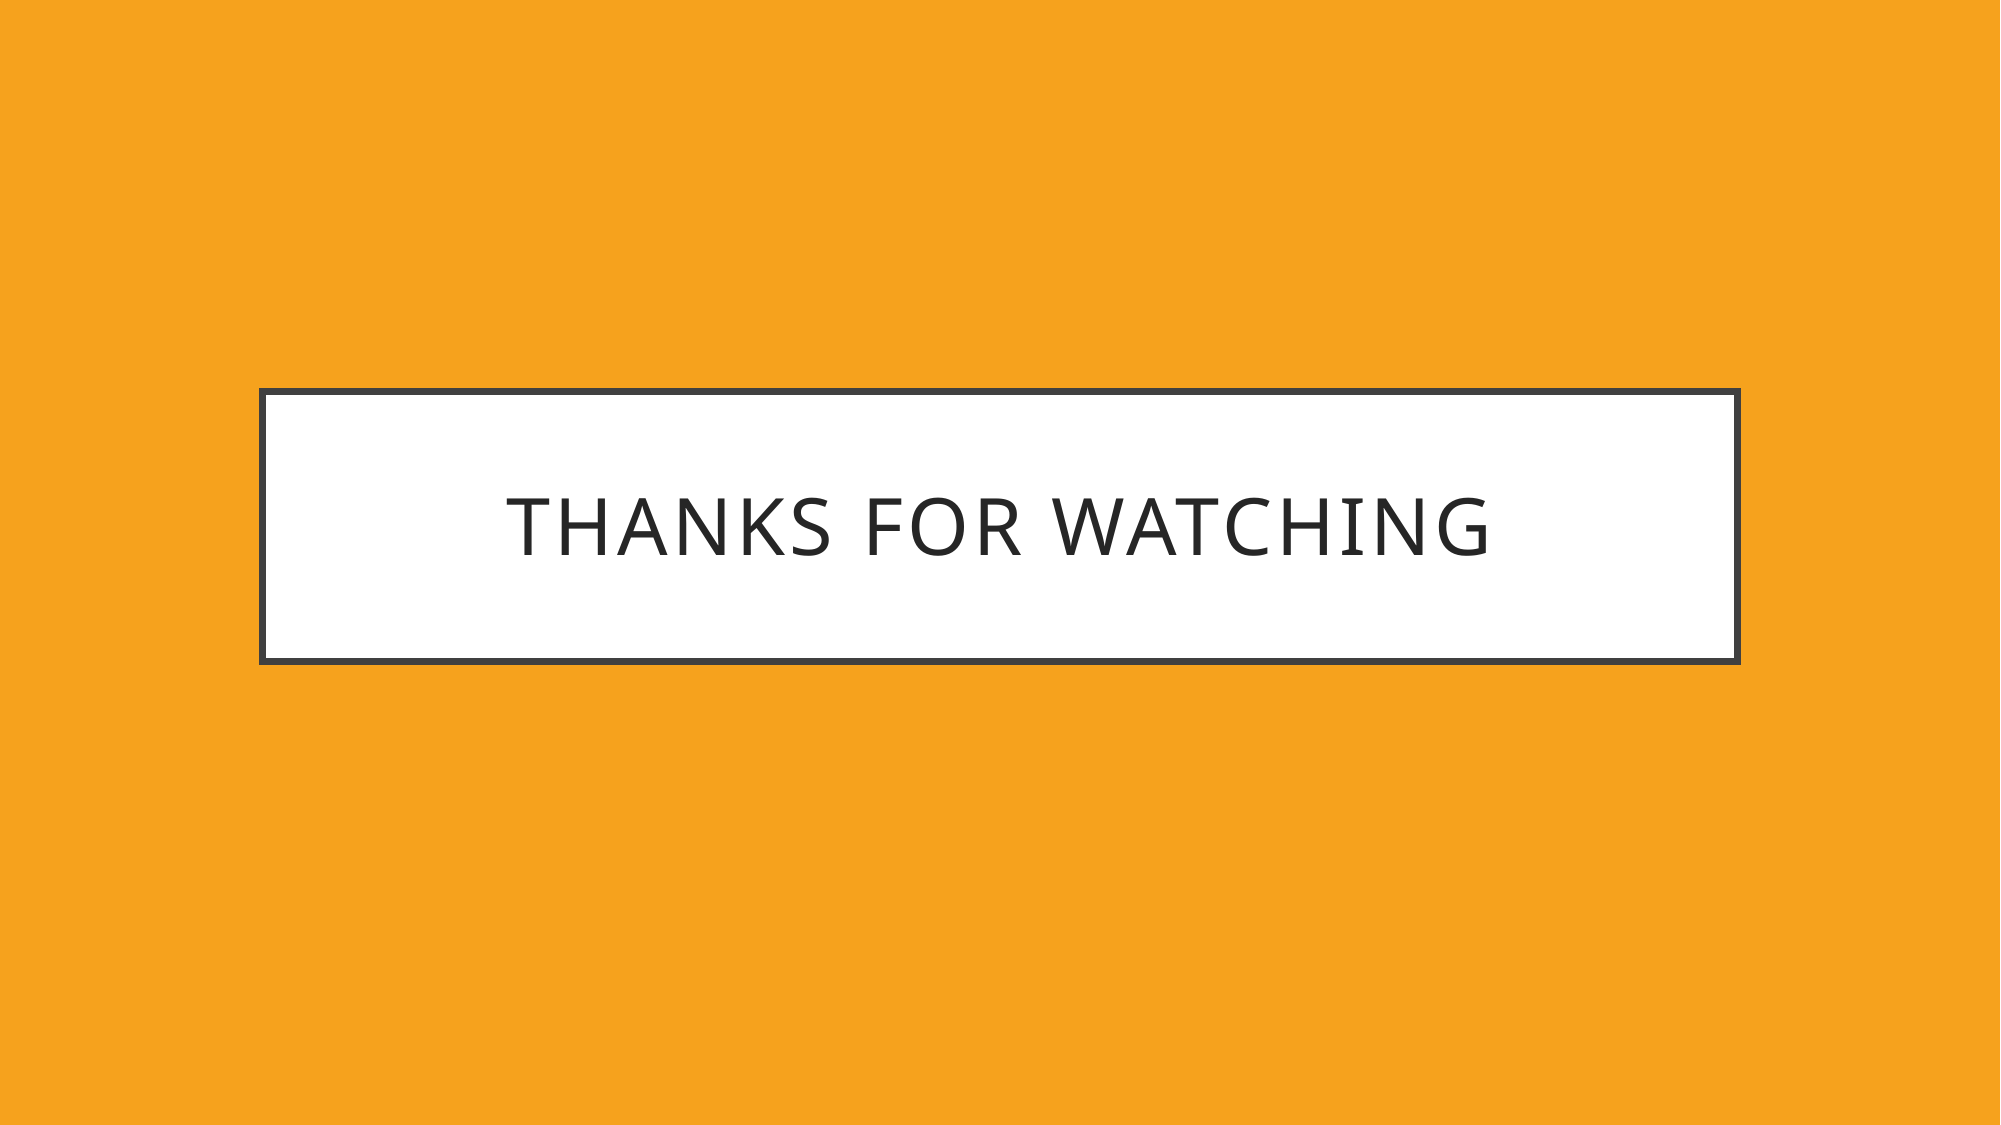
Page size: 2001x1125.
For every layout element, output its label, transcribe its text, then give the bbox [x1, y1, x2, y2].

title Thanks for watching [262, 391, 1738, 662]
